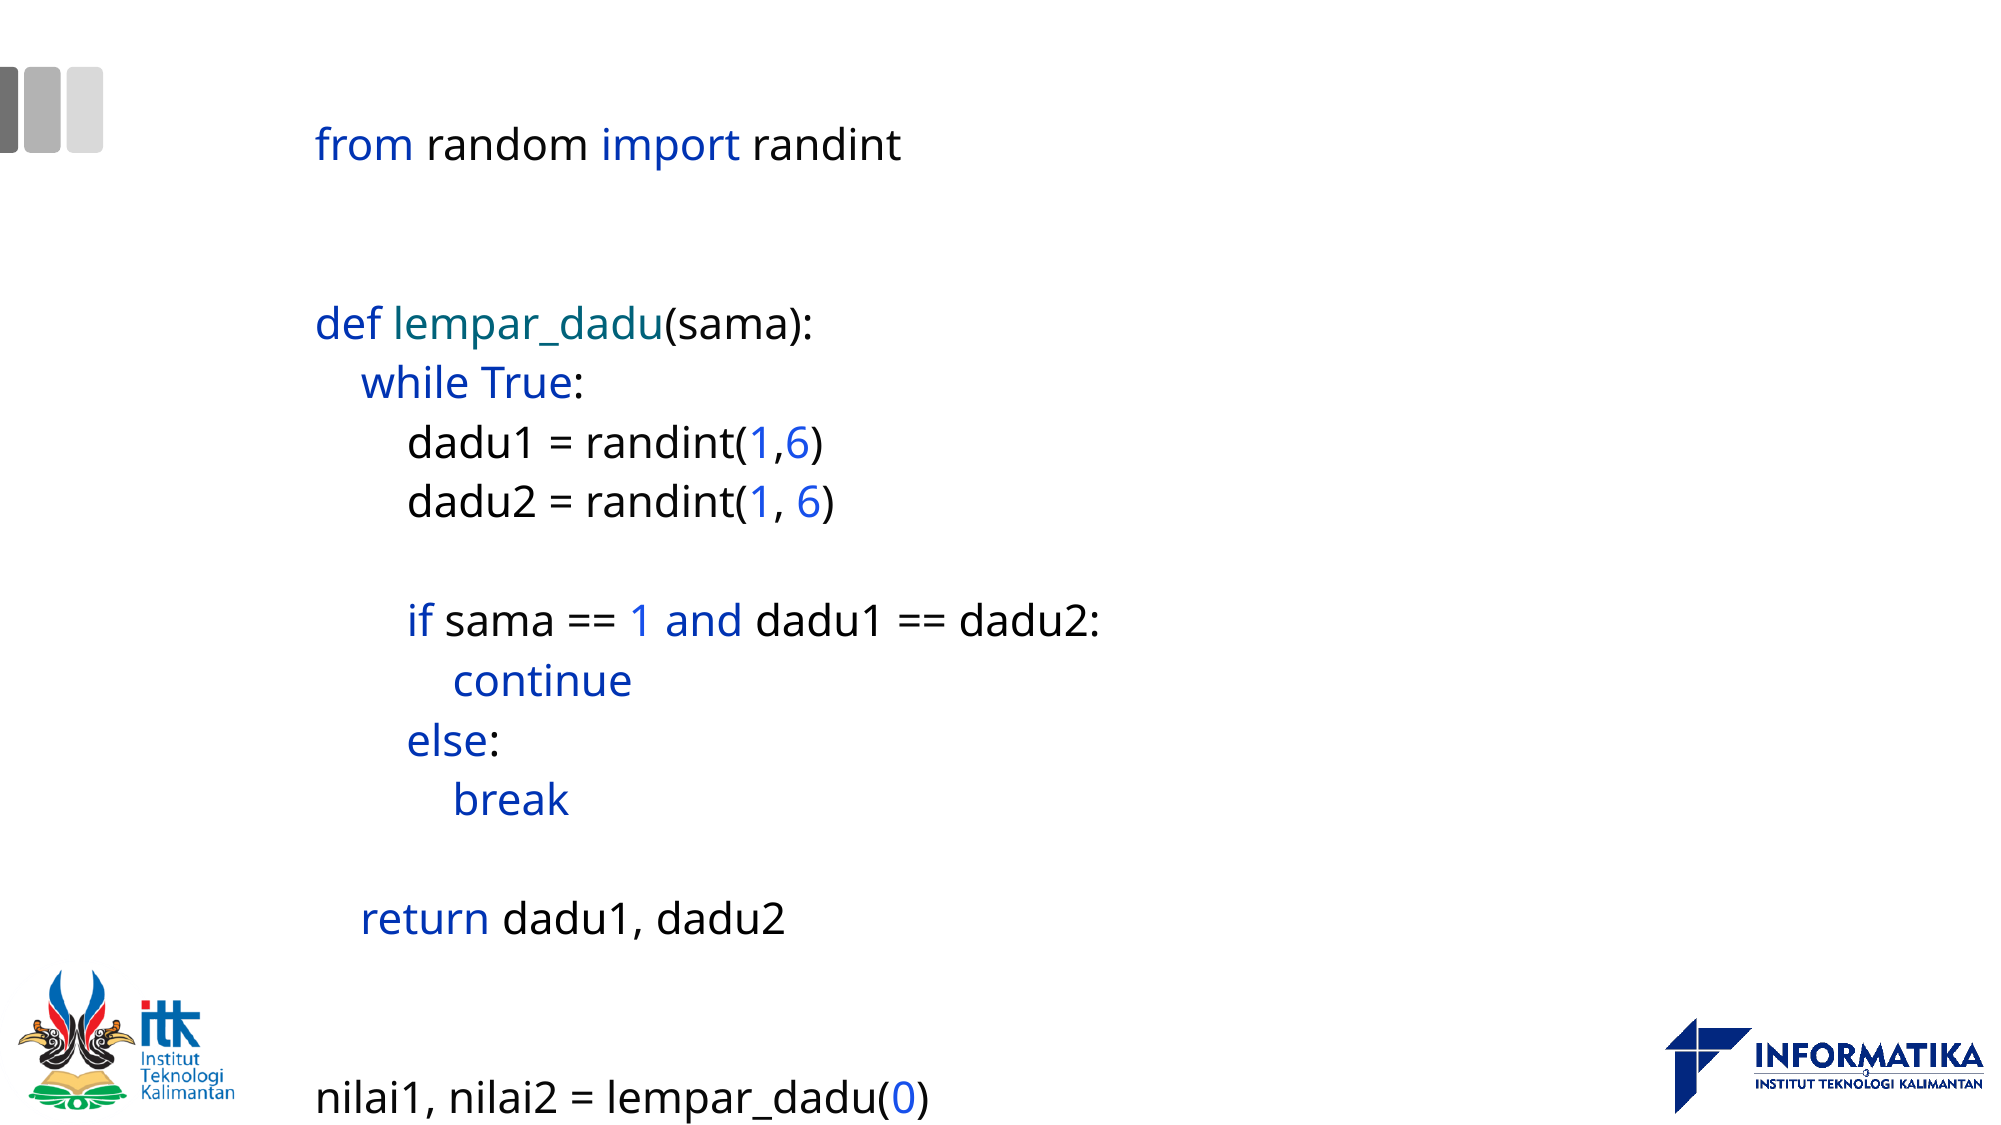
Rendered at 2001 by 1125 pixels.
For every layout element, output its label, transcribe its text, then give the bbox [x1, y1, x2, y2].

picture [1664, 1017, 1984, 1114]
text_box from random import randint def lempar_dadu(sama): while True: dadu1 = randint(1,6) dadu2 = randint(1, 6) if sama == 1 and dadu1 == dadu2: continue else: break return dadu1, dadu2 nilai1, nilai2 = lempar_dadu(0) print(f'Nilai dari dadu 1 = {nilai1}') print(f'Nilai dari dadu 2 = {nilai2}') [300, 106, 1688, 1098]
picture [0, 935, 253, 1125]
